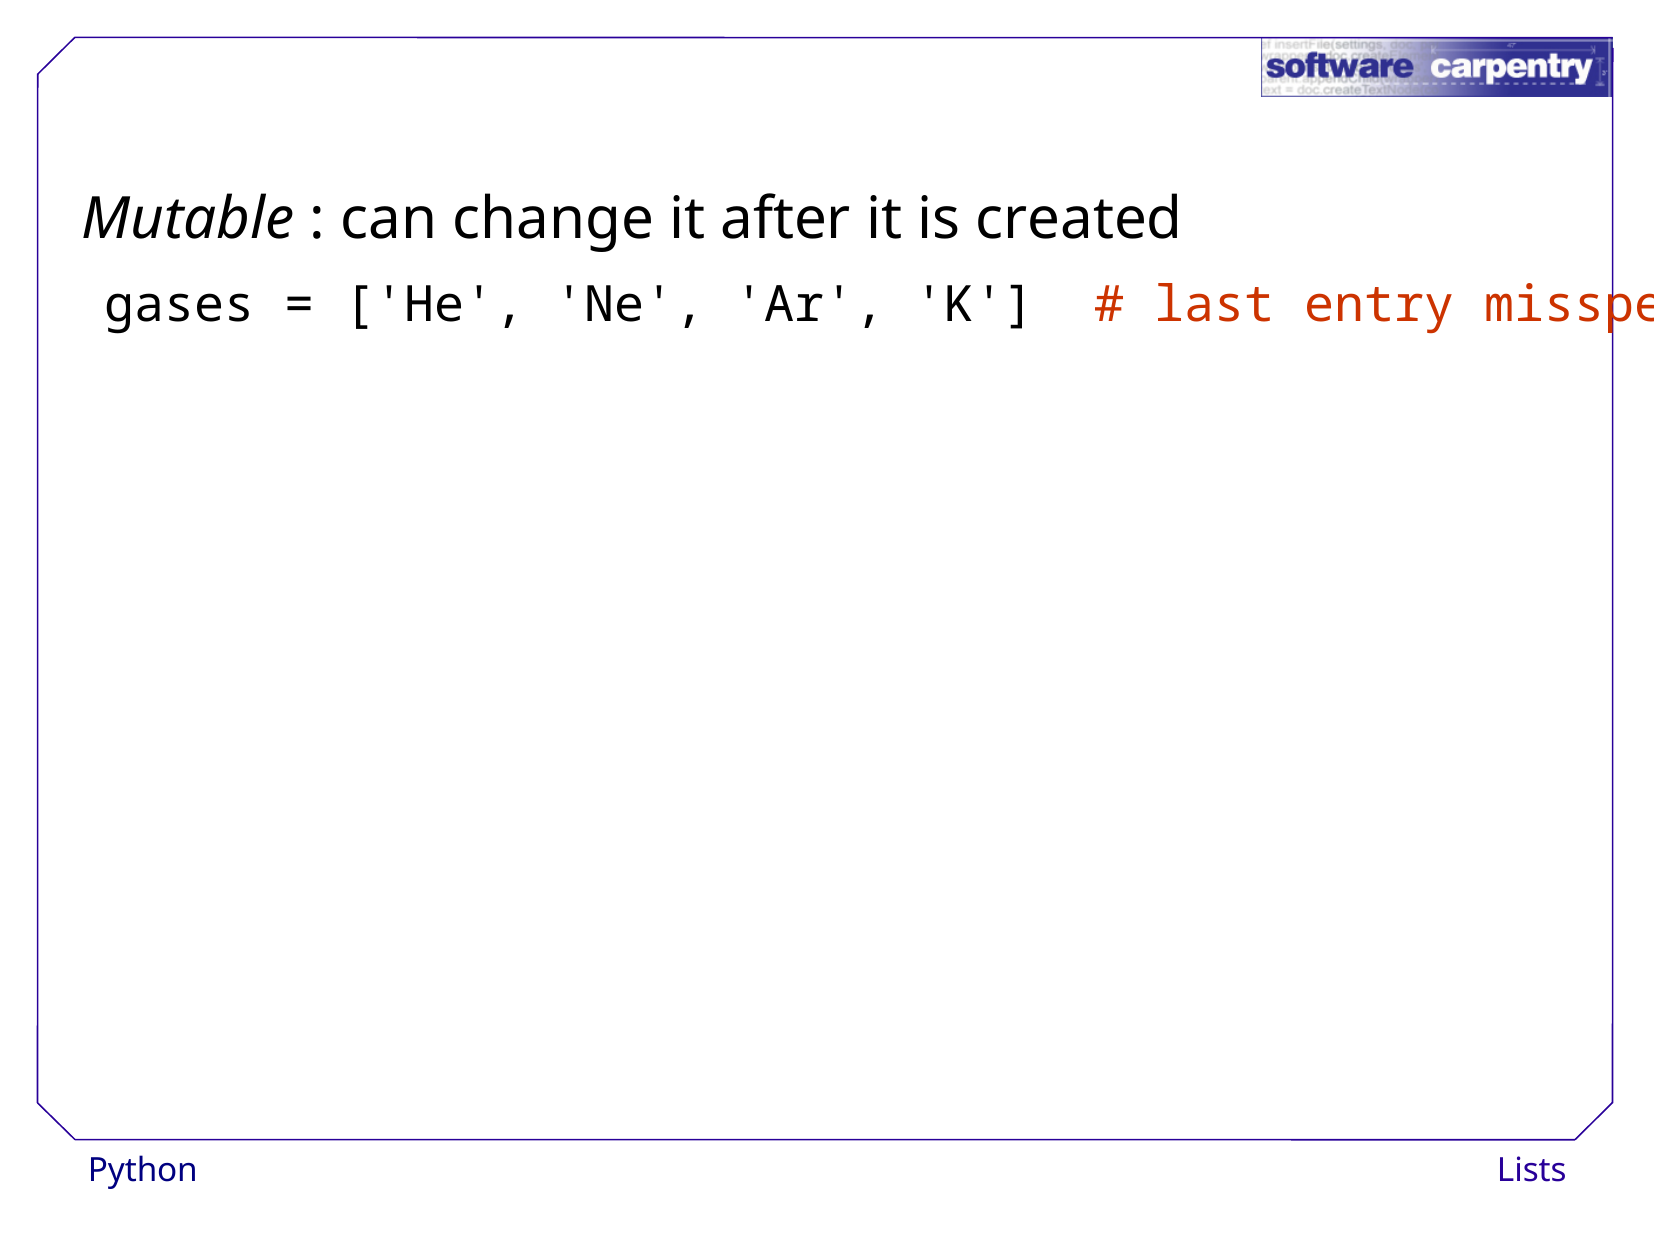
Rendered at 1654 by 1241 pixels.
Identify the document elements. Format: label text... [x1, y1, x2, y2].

text_box Mutable : can change it after it is created [67, 138, 1348, 259]
picture [1261, 39, 1613, 97]
text_box gases = ['He', 'Ne', 'Ar', 'K'] # last entry misspelled [89, 263, 1512, 529]
